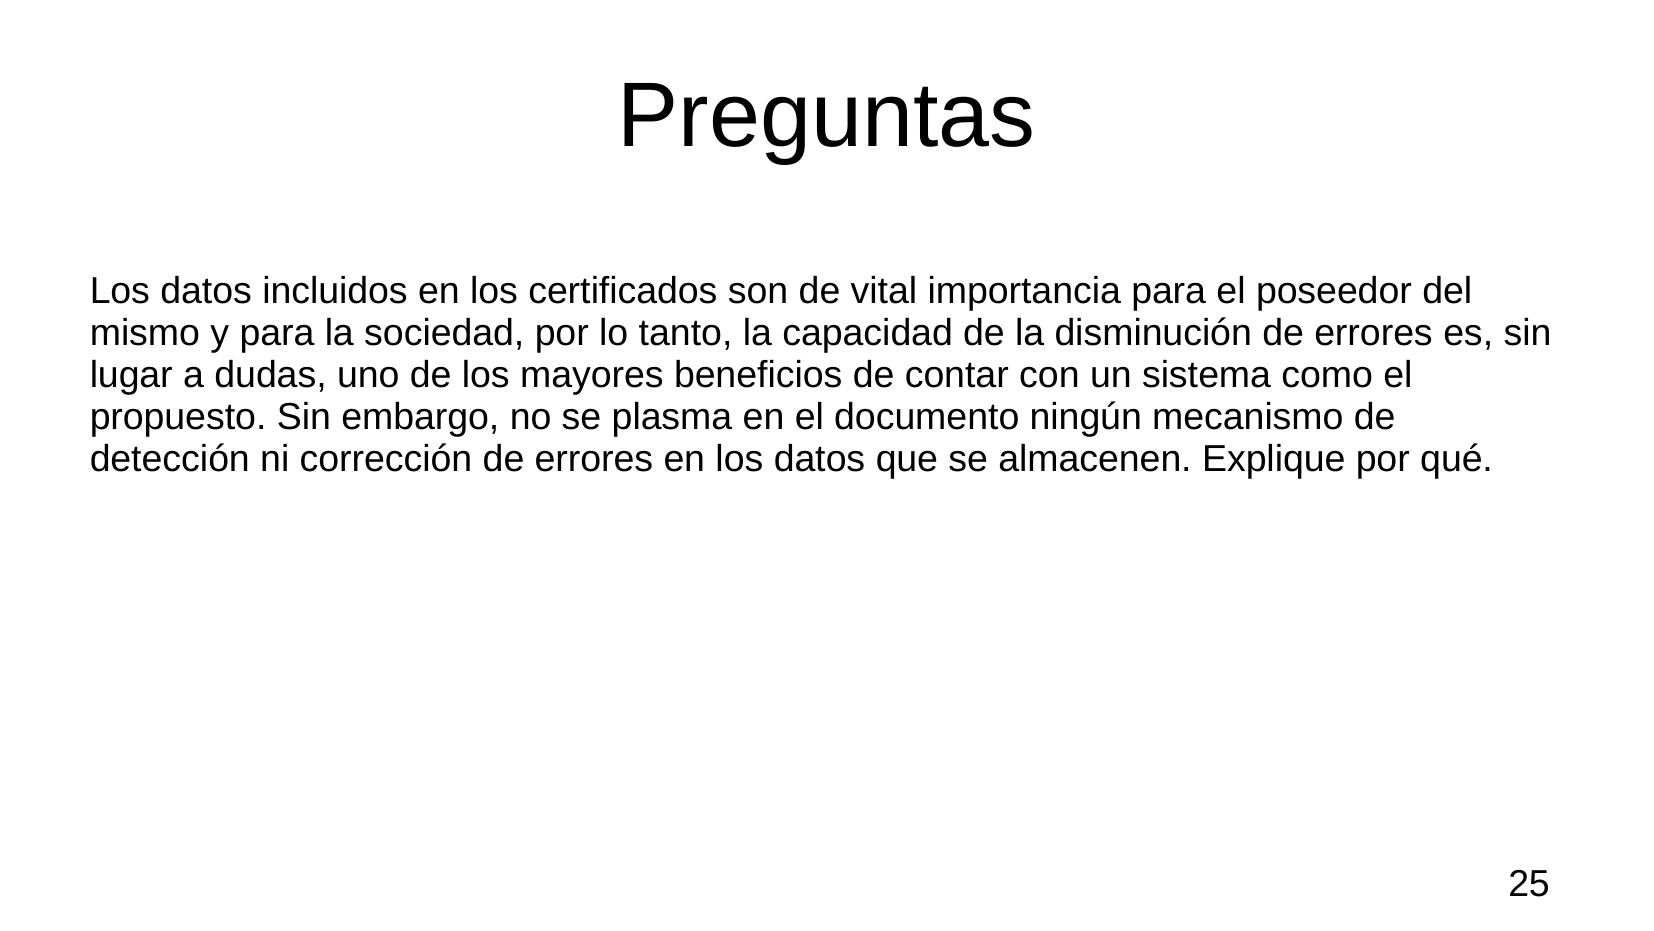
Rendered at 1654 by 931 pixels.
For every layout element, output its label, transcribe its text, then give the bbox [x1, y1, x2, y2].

text_box <number> [1493, 855, 1654, 931]
title Preguntas [82, 37, 1571, 193]
text_box Los datos incluidos en los certificados son de vital importancia para el poseedor del mismo y para la sociedad, por lo tanto, la capacidad de la disminución de errores es, sin lugar a dudas, uno de los mayores beneficios de contar con un sistema como el propuesto. Sin embargo, no se plasma en el documento ningún mecanismo de detección ni corrección de errores en los datos que se almacenen. Explique por qué. [75, 262, 1576, 488]
